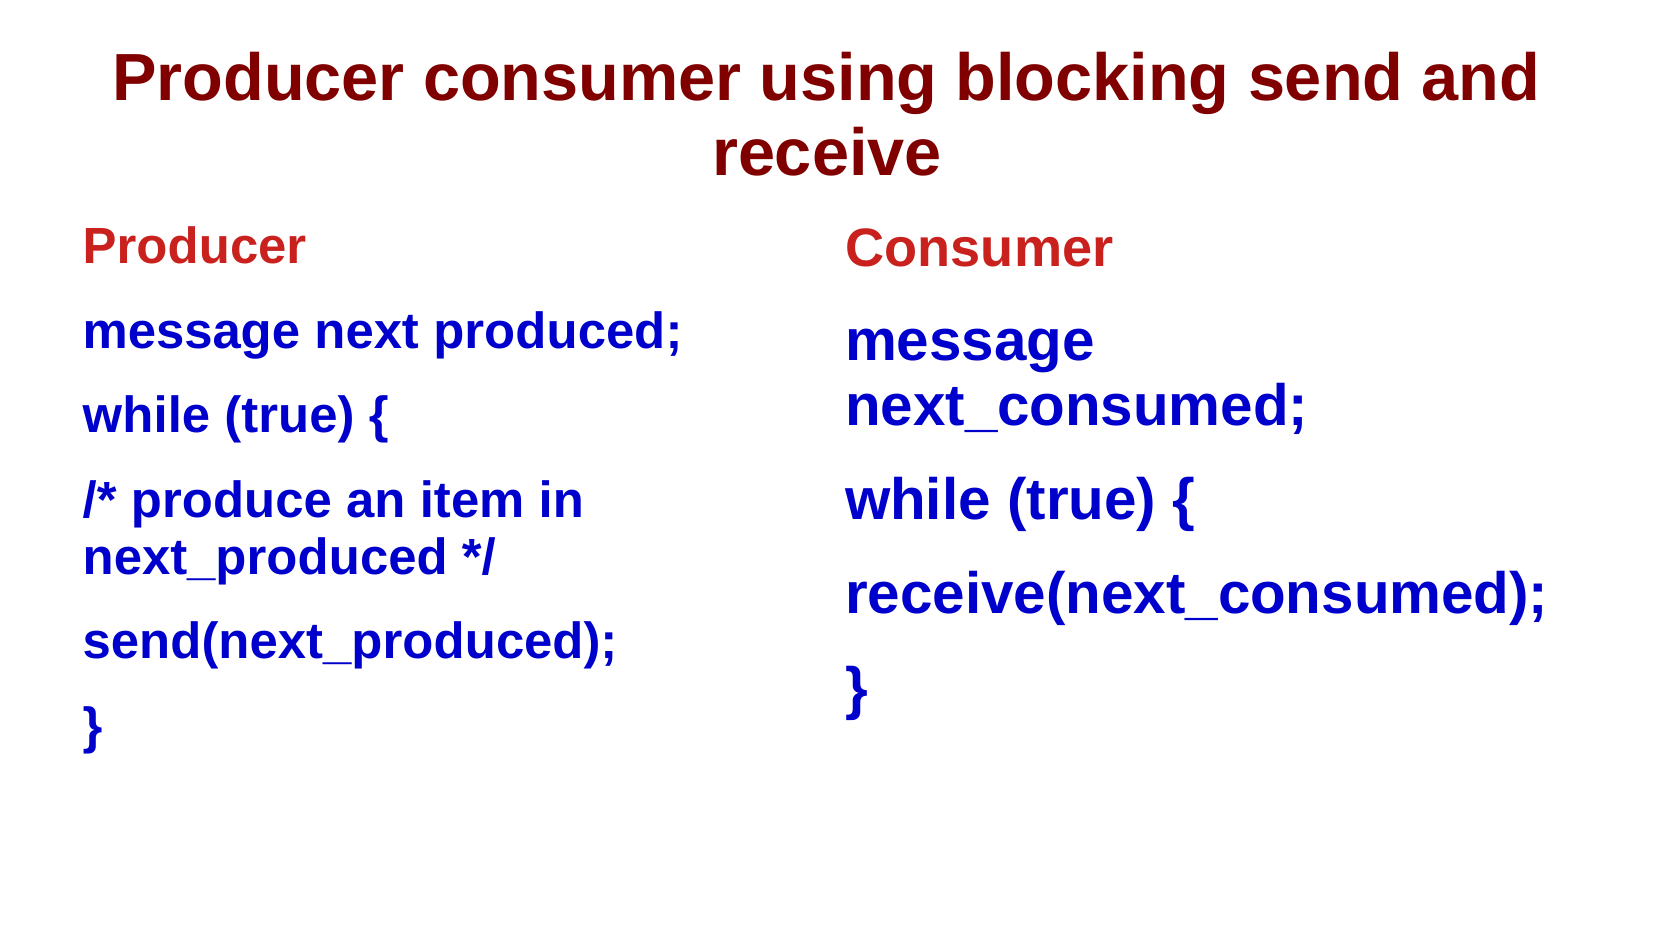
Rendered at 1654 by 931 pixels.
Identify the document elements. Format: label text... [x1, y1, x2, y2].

list Producer message next produced; while (true) { /* produce an item in next_produced */ send(next_produced); } [82, 217, 809, 757]
title Producer consumer using blocking send and receive [82, 37, 1571, 193]
list Consumer message next_consumed; while (true) { receive(next_consumed); } [845, 217, 1572, 757]
